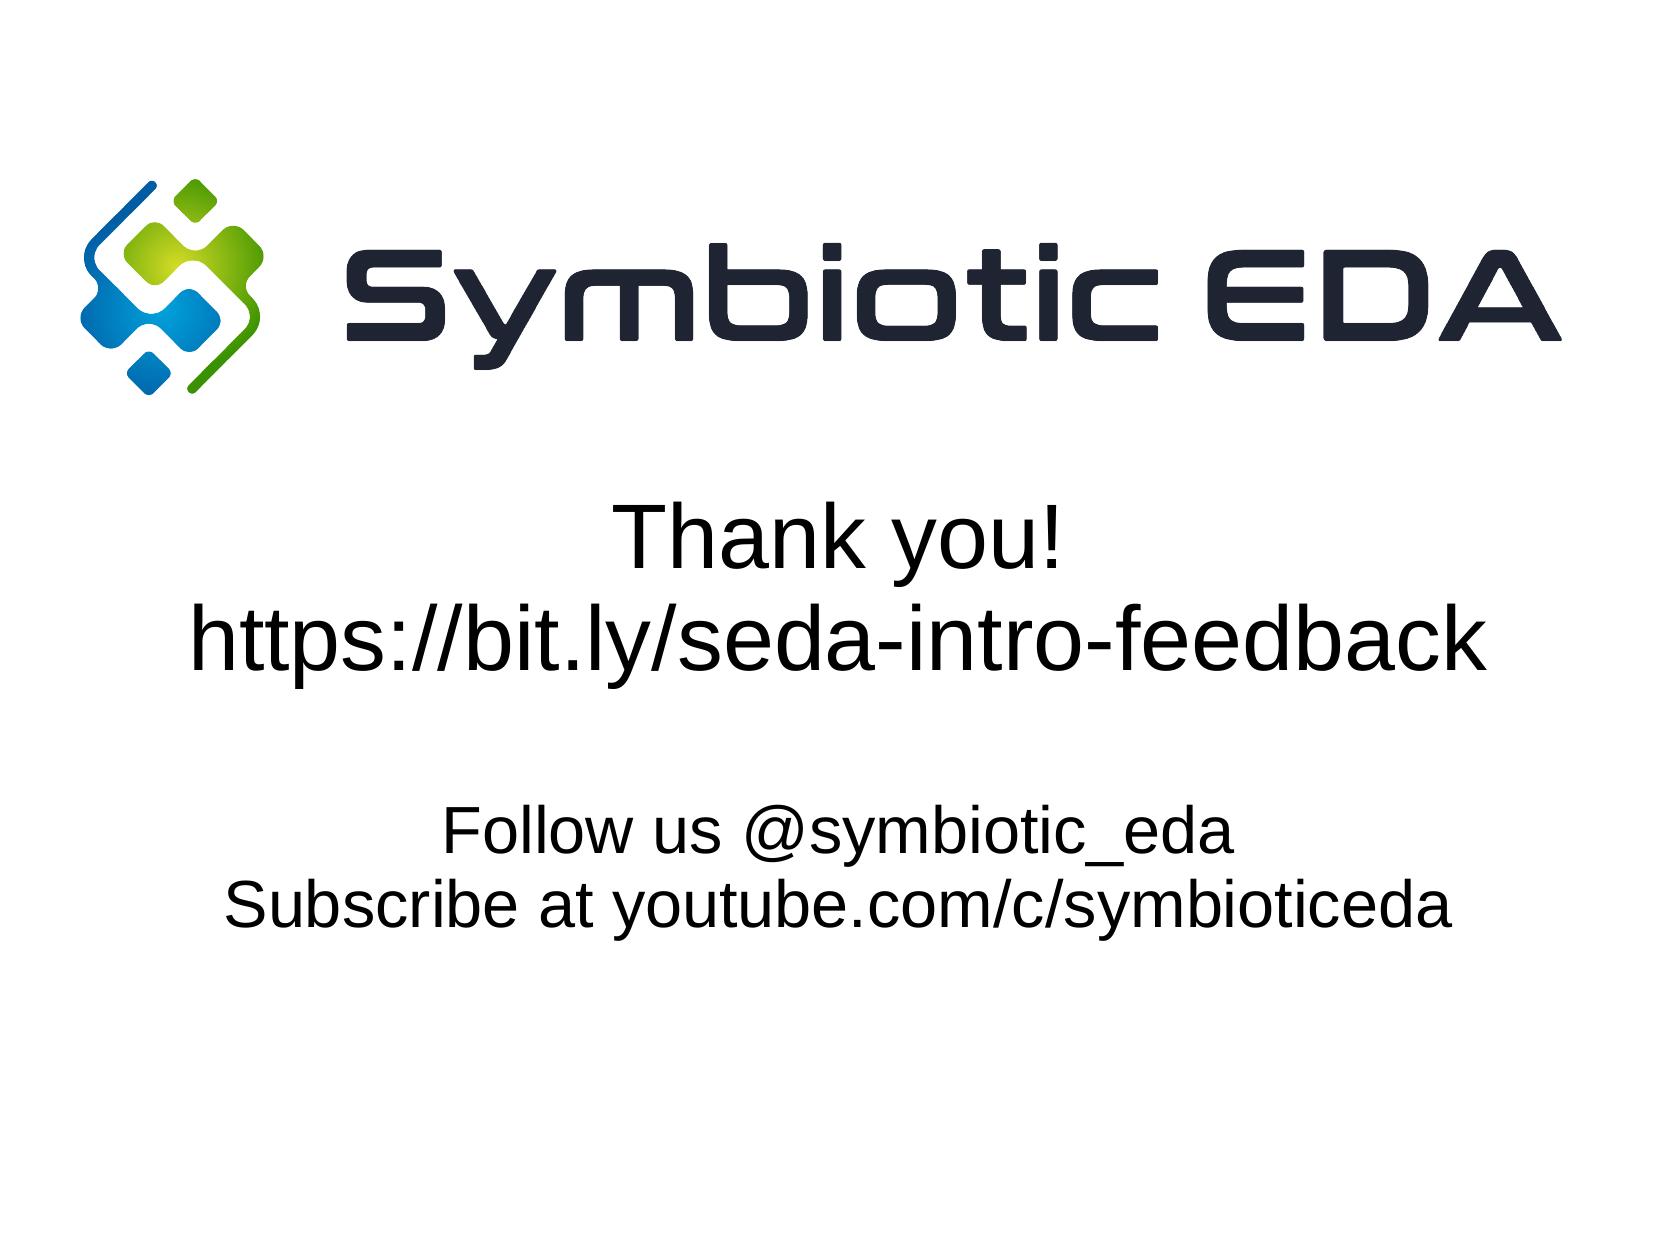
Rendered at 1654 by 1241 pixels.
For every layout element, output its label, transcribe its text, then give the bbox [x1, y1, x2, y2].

subtitle Thank you! https://bit.ly/seda-intro-feedback Follow us @symbiotic_eda Subscribe at youtube.com/c/symbioticeda [94, 485, 1583, 1018]
picture [0, 106, 1648, 468]
